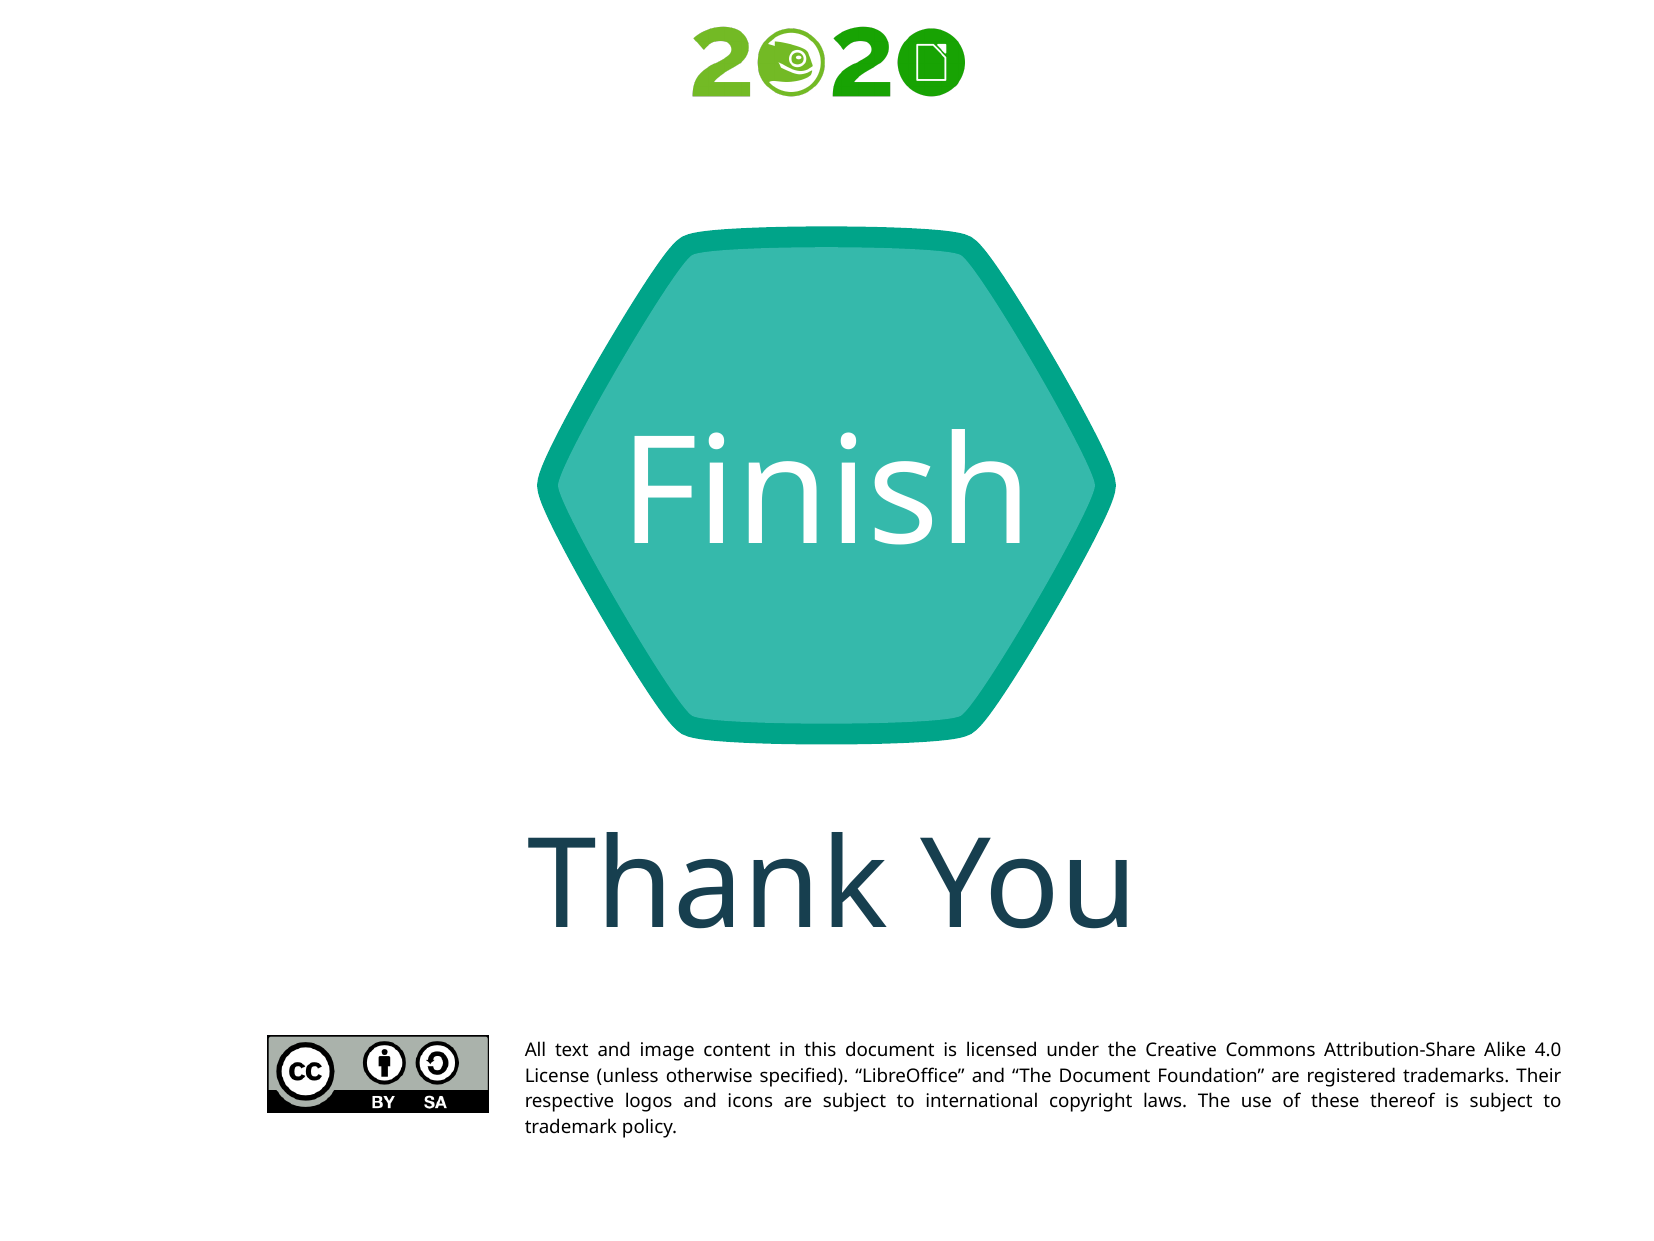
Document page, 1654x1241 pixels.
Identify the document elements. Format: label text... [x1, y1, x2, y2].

text_box Thank You [420, 781, 1246, 977]
picture [267, 1034, 489, 1113]
text_box Finish [558, 247, 1095, 724]
picture [675, 19, 975, 109]
